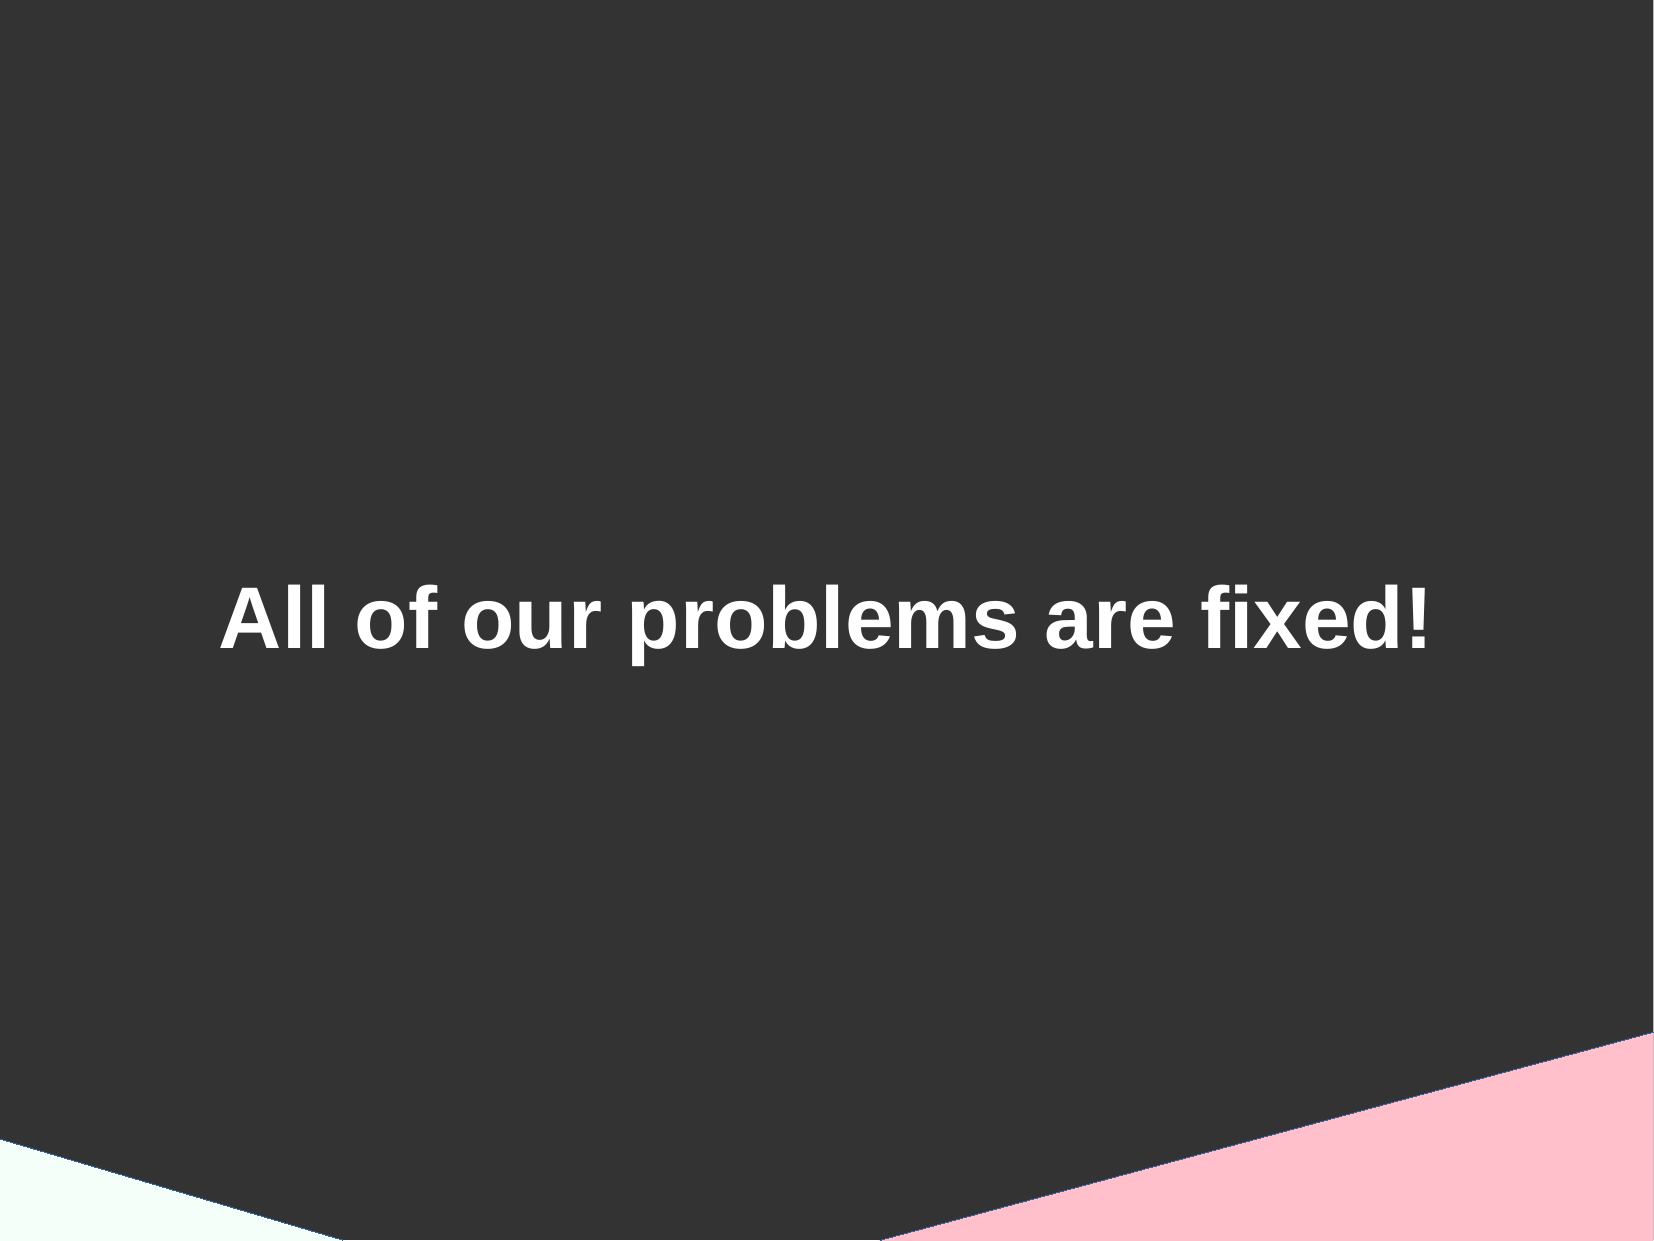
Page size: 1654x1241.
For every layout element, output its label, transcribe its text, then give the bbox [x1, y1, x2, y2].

text_box [0, 1138, 346, 1241]
title All of our problems are fixed! [31, 568, 1622, 672]
text_box [877, 1032, 1654, 1241]
